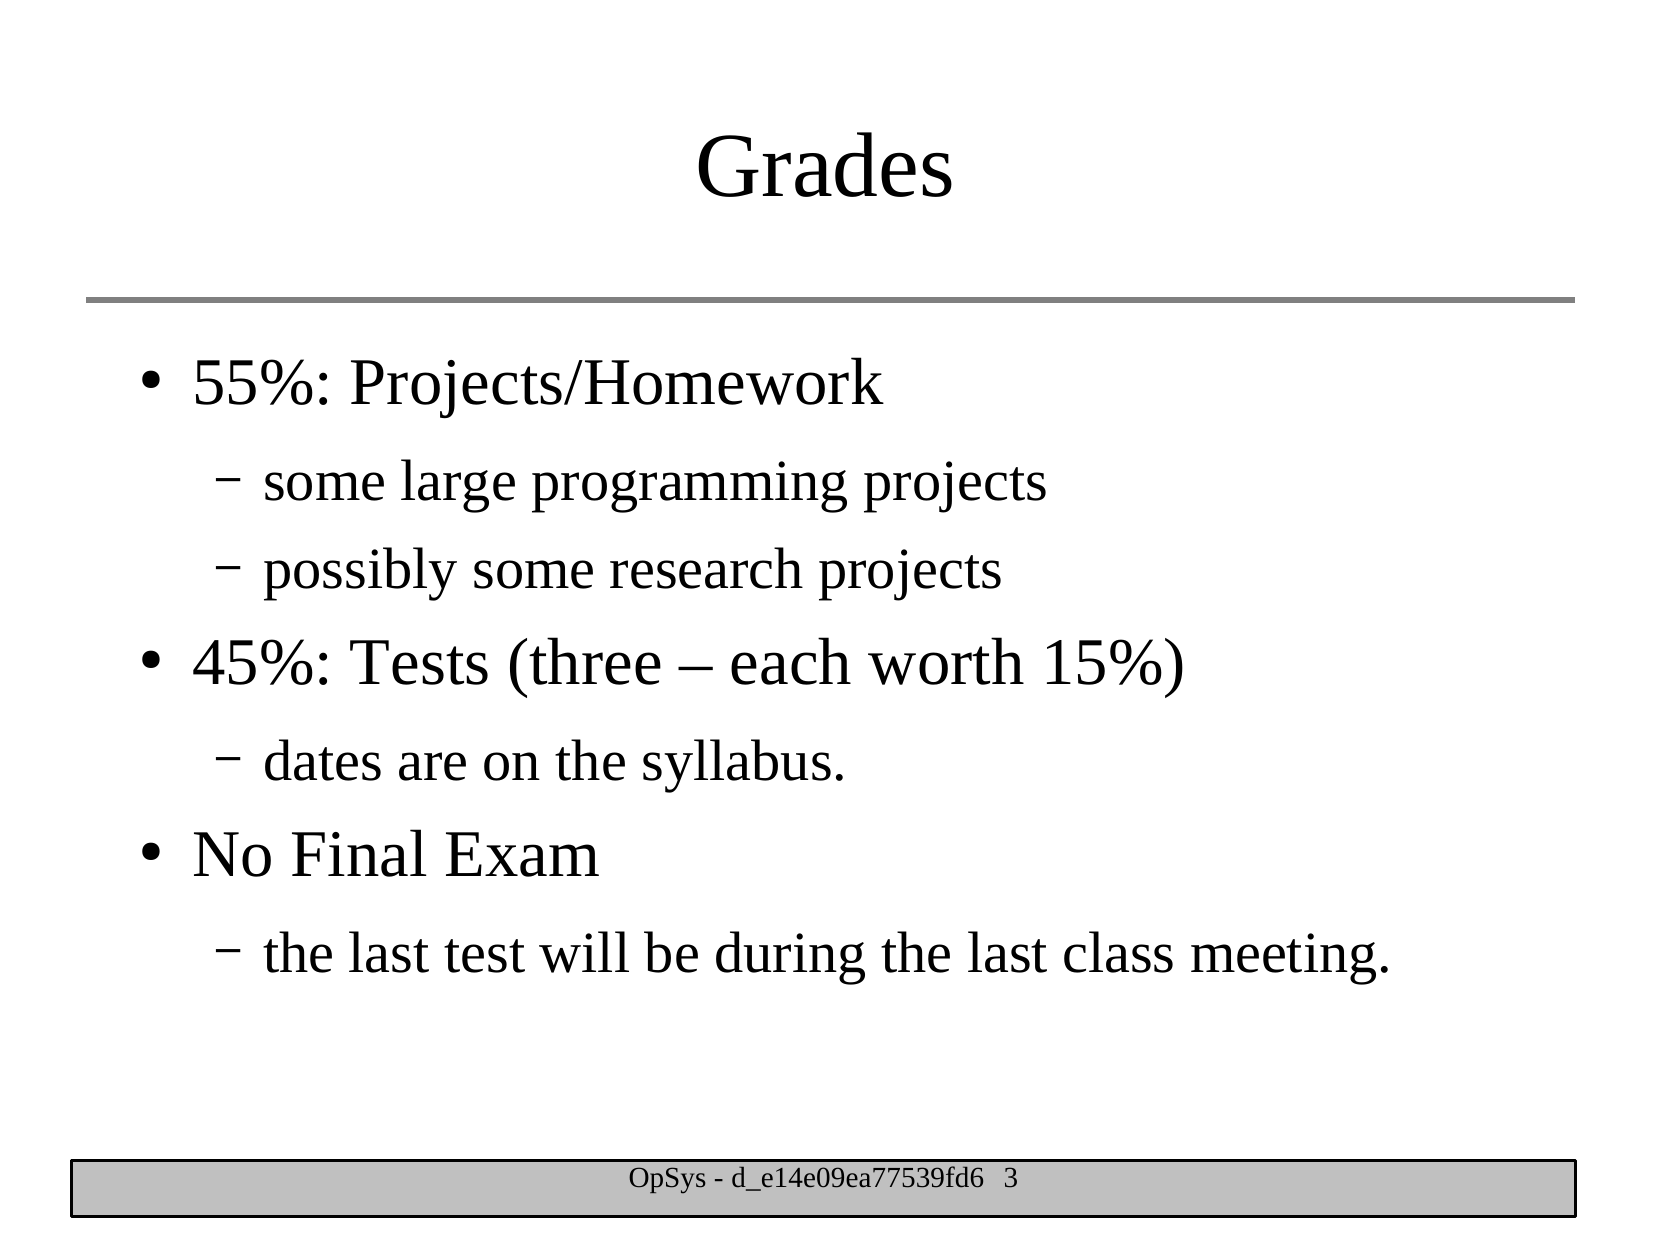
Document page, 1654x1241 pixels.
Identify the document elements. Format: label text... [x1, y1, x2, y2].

list 55%: Projects/Homework some large programming projects possibly some research projects 45%: Tests (three – each worth 15%) dates are on the syllabus. No Final Exam the last test will be during the last class meeting. [121, 344, 1534, 1127]
title Grades [119, 62, 1532, 270]
